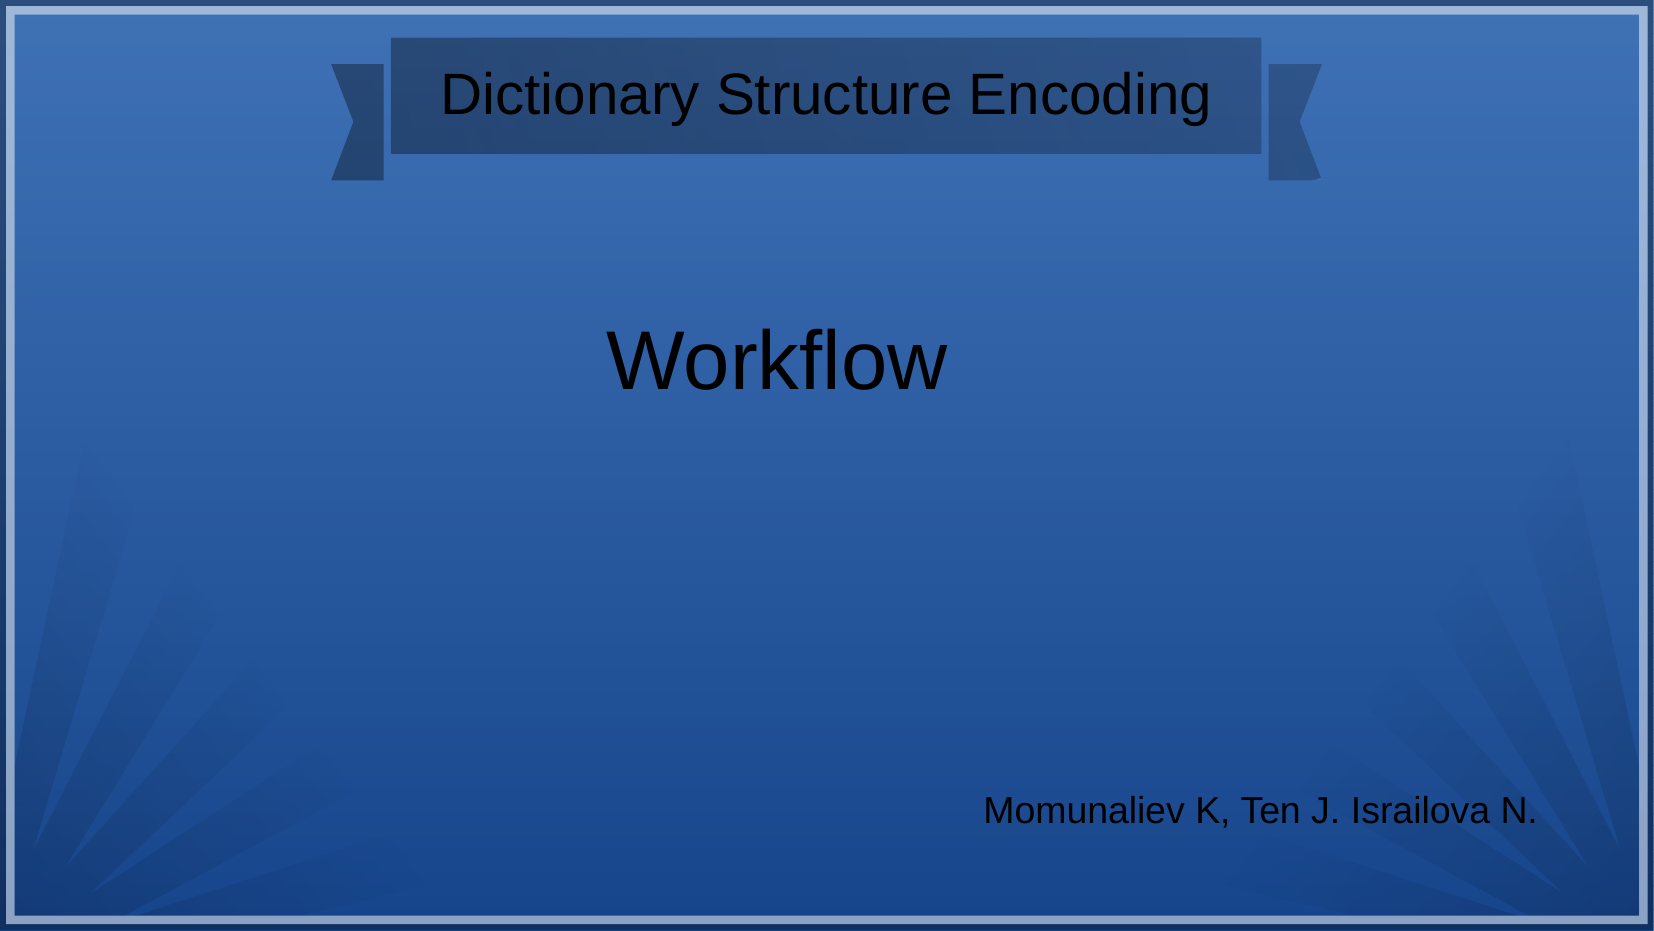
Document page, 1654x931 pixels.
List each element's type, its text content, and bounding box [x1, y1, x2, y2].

text_box Workflow [592, 307, 963, 415]
text_box Momunaliev K, Ten J. Israilova N. [968, 781, 1583, 839]
title Dictionary Structure Encoding [389, 35, 1264, 154]
